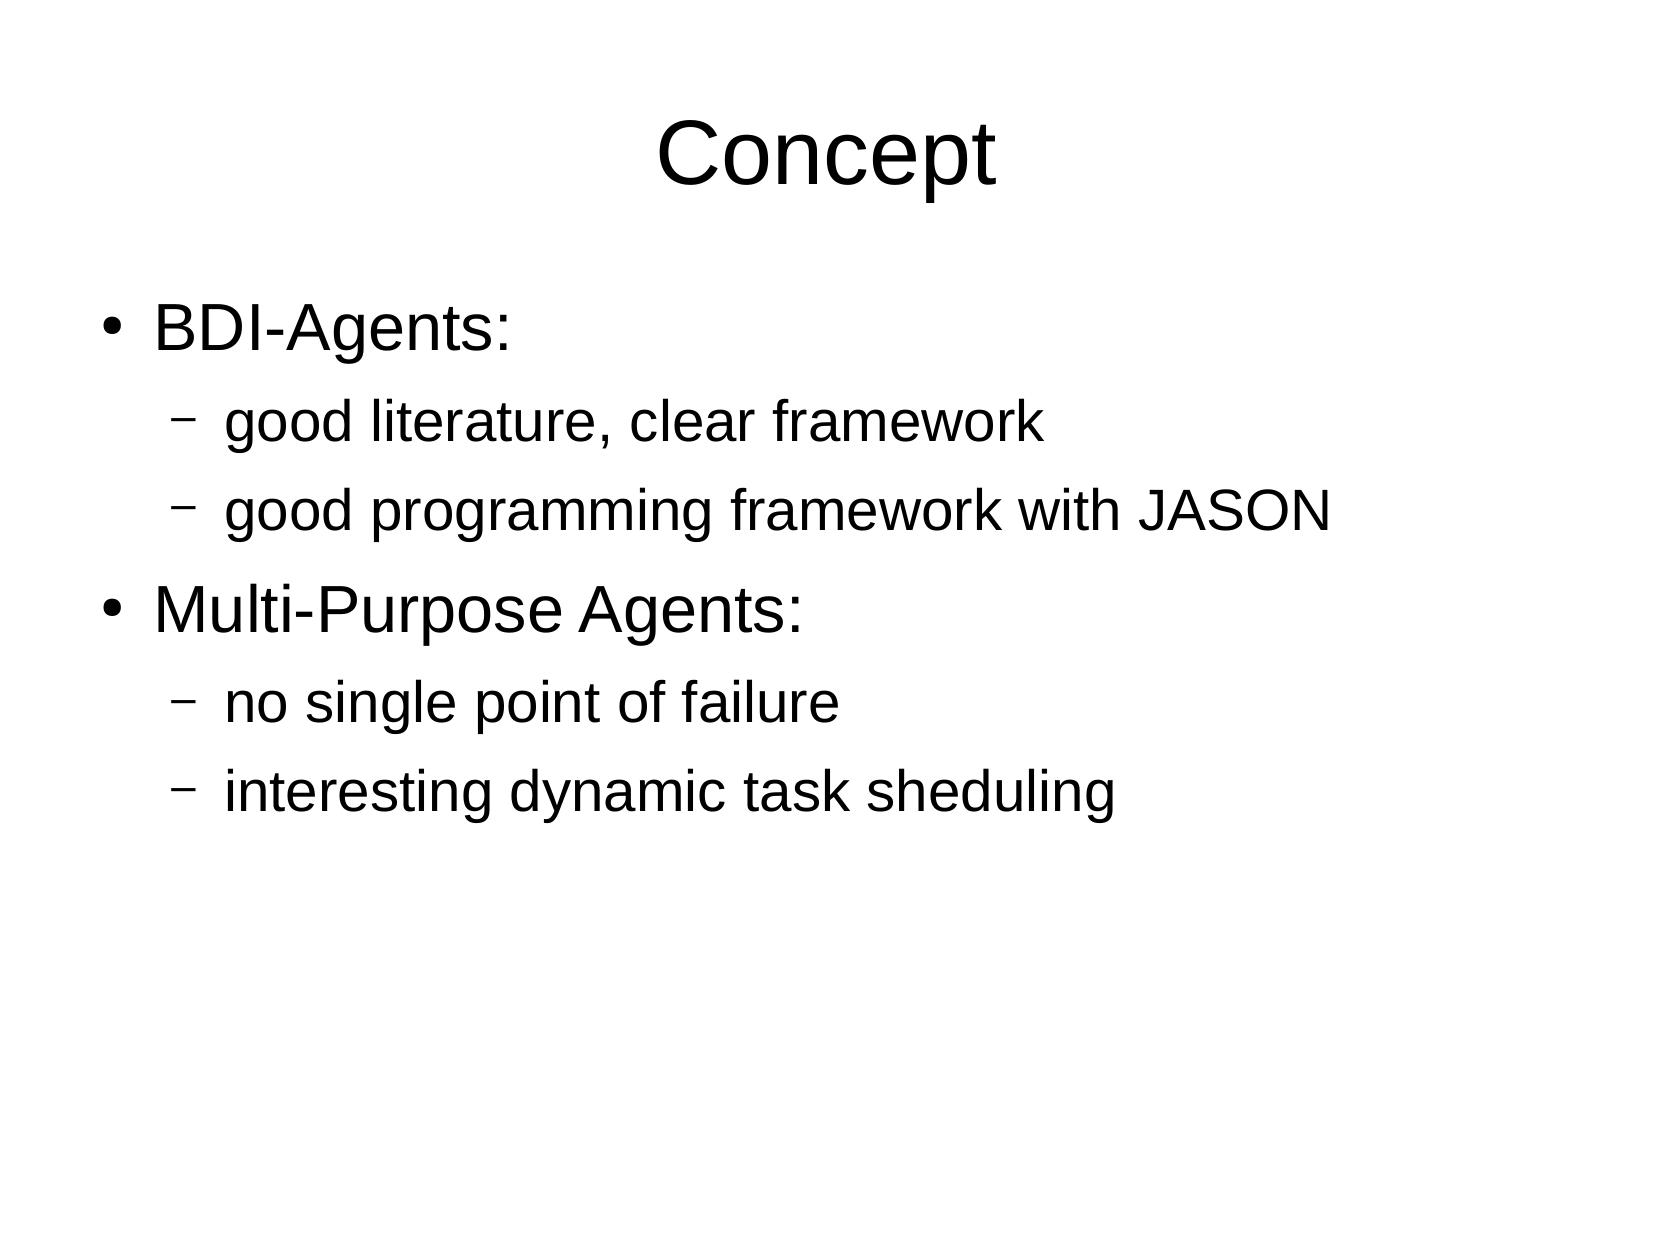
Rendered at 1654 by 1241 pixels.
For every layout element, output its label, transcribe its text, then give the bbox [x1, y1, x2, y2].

title Concept [82, 49, 1571, 257]
list BDI-Agents: good literature, clear framework good programming framework with JASON Multi-Purpose Agents: no single point of failure interesting dynamic task sheduling [82, 290, 1571, 1010]
